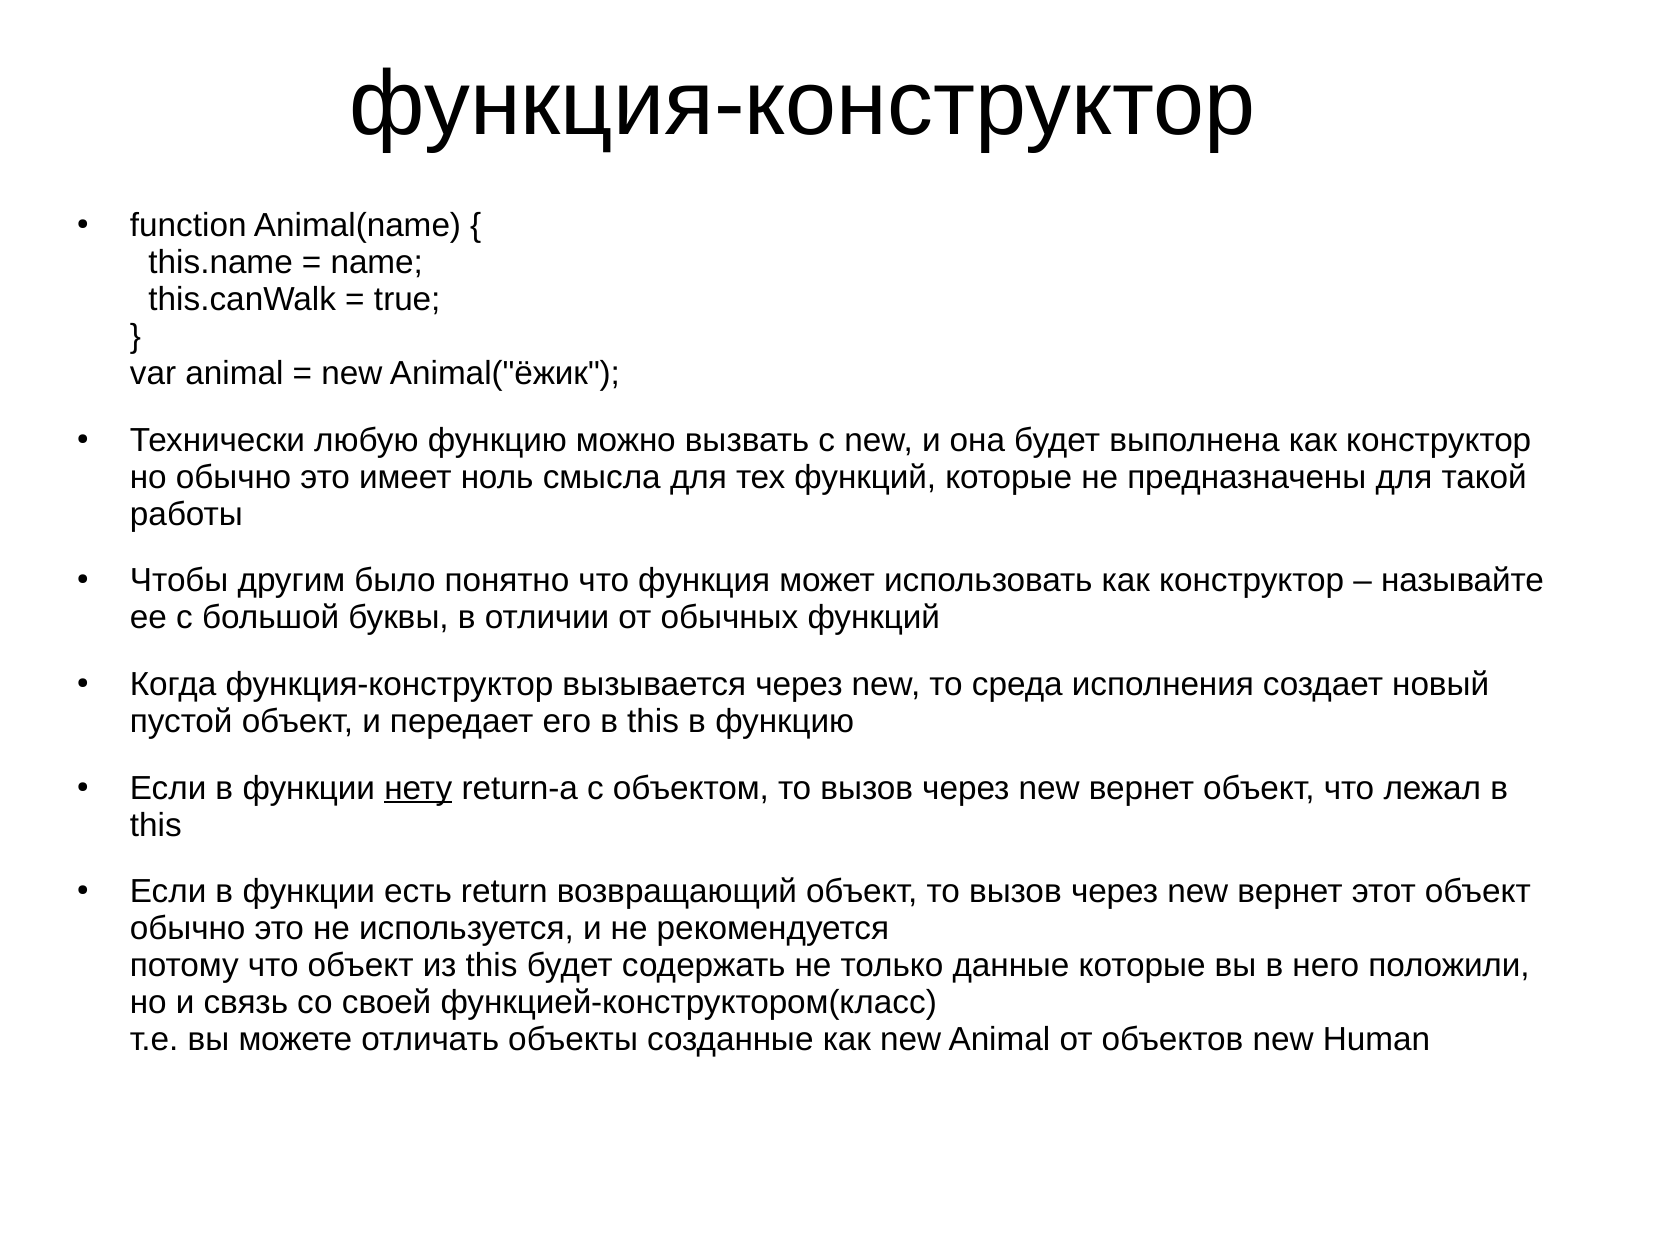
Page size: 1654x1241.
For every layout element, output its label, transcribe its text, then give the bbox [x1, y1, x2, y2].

list function Animal(name) { this.name = name; this.canWalk = true; } var animal = new Animal("ёжик"); Технически любую функцию можно вызвать с new, и она будет выполнена как конструктор но обычно это имеет ноль смысла для тех функций, которые не предназначены для такой работы Чтобы другим было понятно что функция может использовать как конструктор – называйте ее с большой буквы, в отличии от обычных функций Когда функция-конструктор вызывается через new, то среда исполнения создает новый пустой объект, и передает его в this в функцию Если в функции нету return-а с объектом, то вызов через new вернет объект, что лежал в this Если в функции есть return возвращающий объект, то вызов через new вернет этот объект обычно это не используется, и не рекомендуется потому что объект из this будет содержать не только данные которые вы в него положили, но и связь со своей функцией-конструктором(класс) т.е. вы можете отличать объекты созданные как new Animal от объектов new Human [59, 206, 1548, 1063]
title функция-конструктор [59, 0, 1548, 206]
